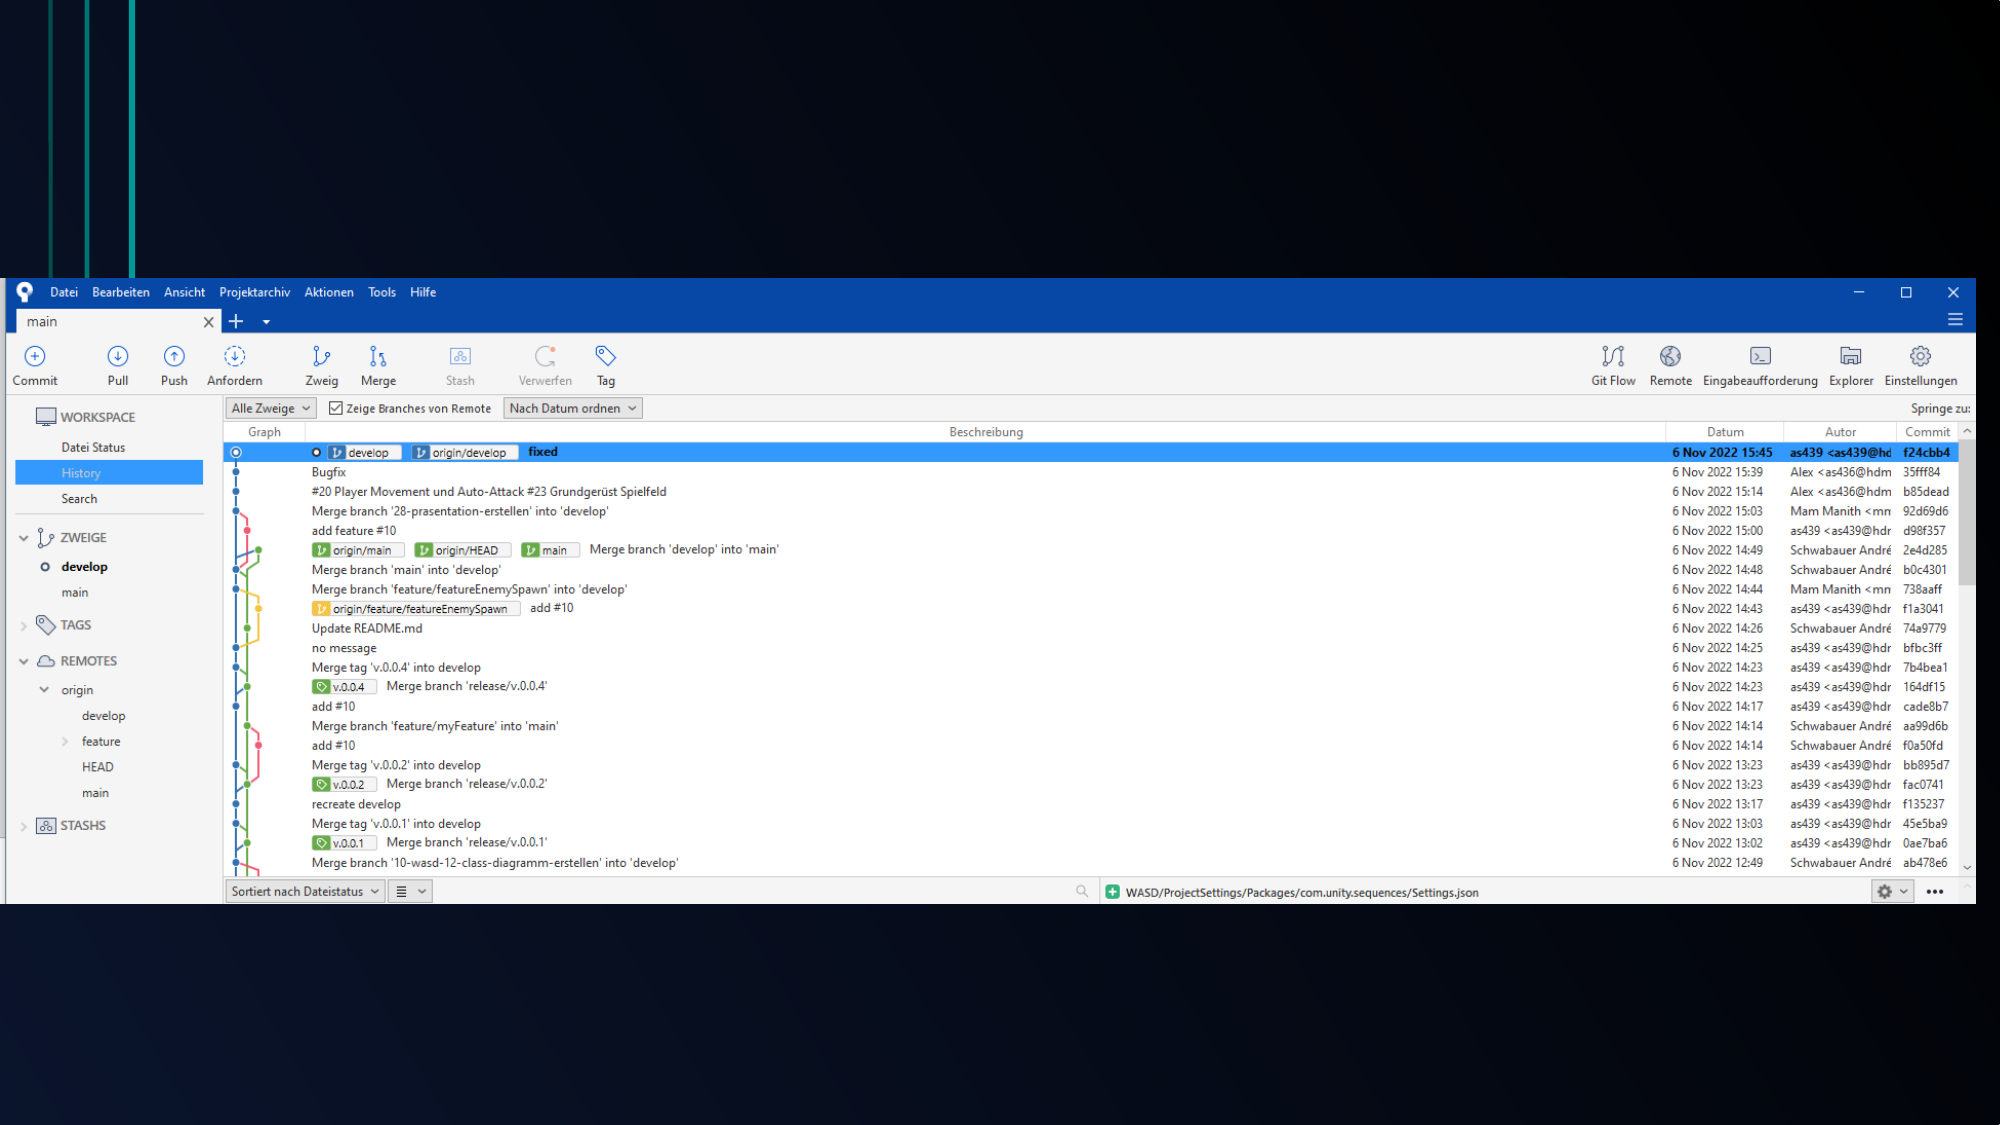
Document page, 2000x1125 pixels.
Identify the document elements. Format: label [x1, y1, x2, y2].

picture [0, 278, 1976, 904]
